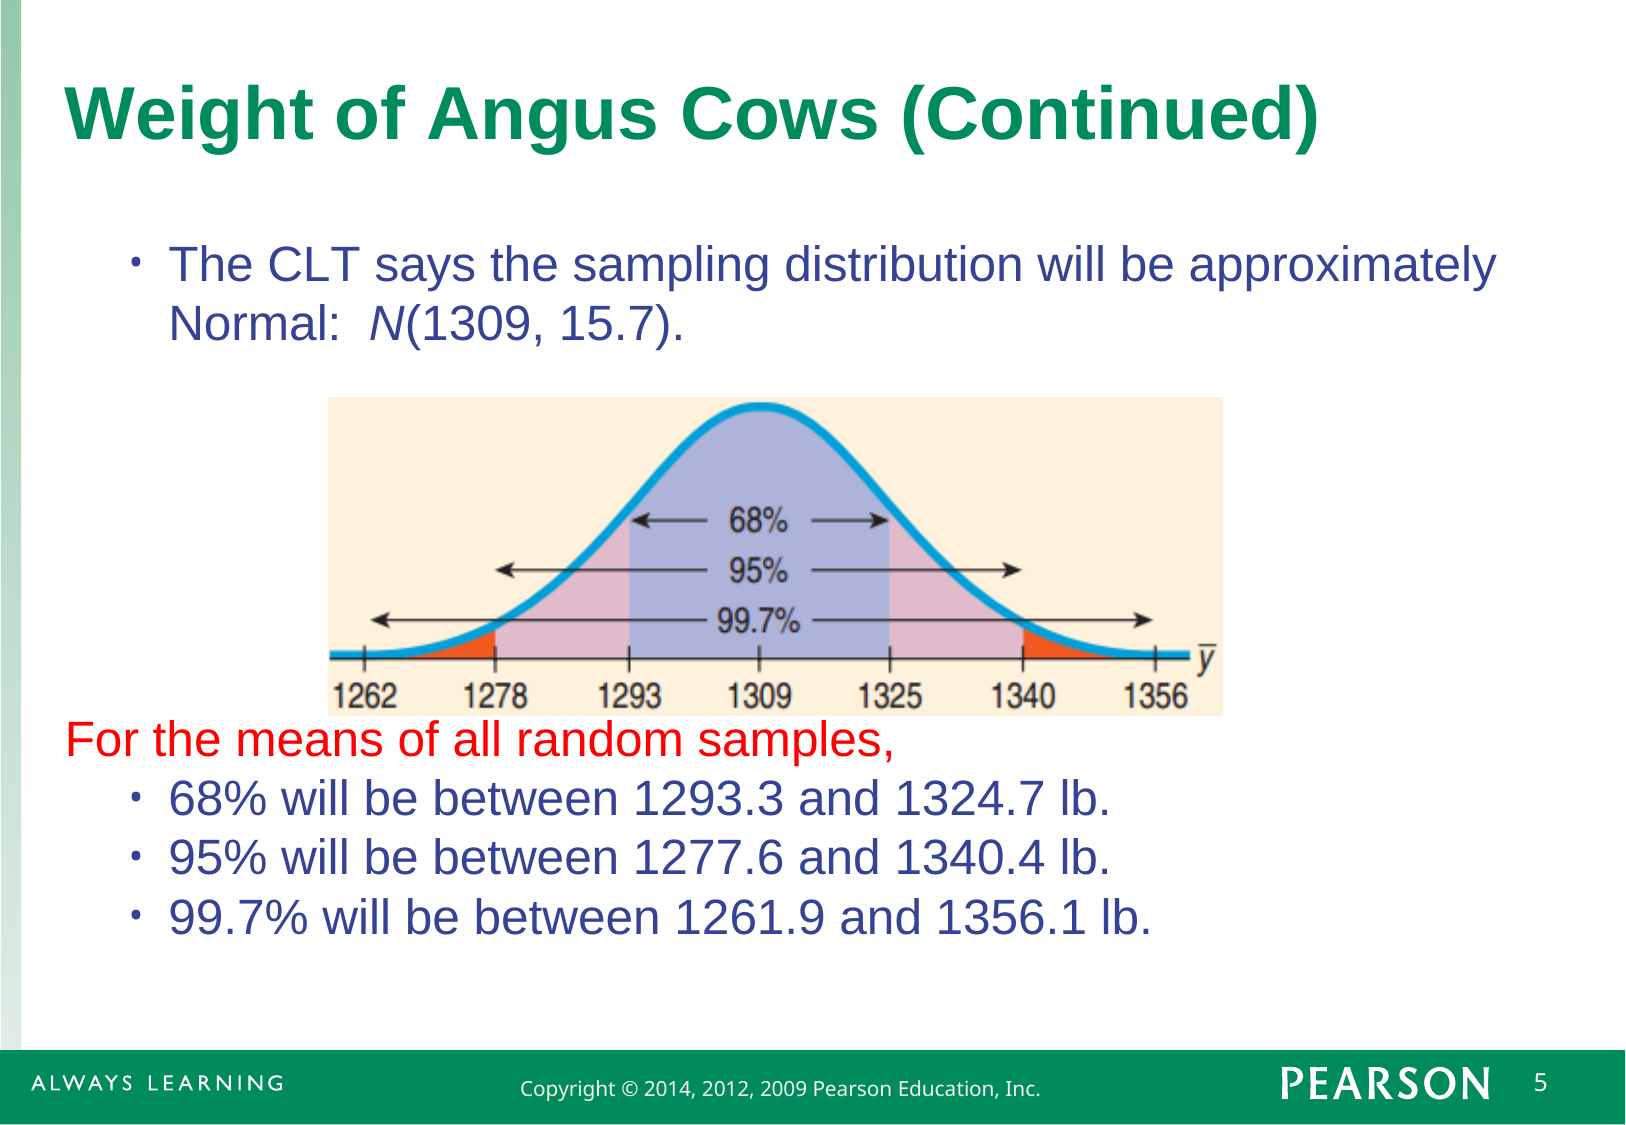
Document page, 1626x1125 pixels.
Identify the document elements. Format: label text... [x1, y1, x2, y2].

list The CLT says the sampling distribution will be approximately Normal: N(1309, 15.7). For the means of all random samples, 68% will be between 1293.3 and 1324.7 lb. 95% will be between 1277.6 and 1340.4 lb. 99.7% will be between 1261.9 and 1356.1 lb. [64, 231, 1560, 1012]
picture [328, 397, 1223, 716]
title Weight of Angus Cows (Continued) [64, 64, 1560, 213]
